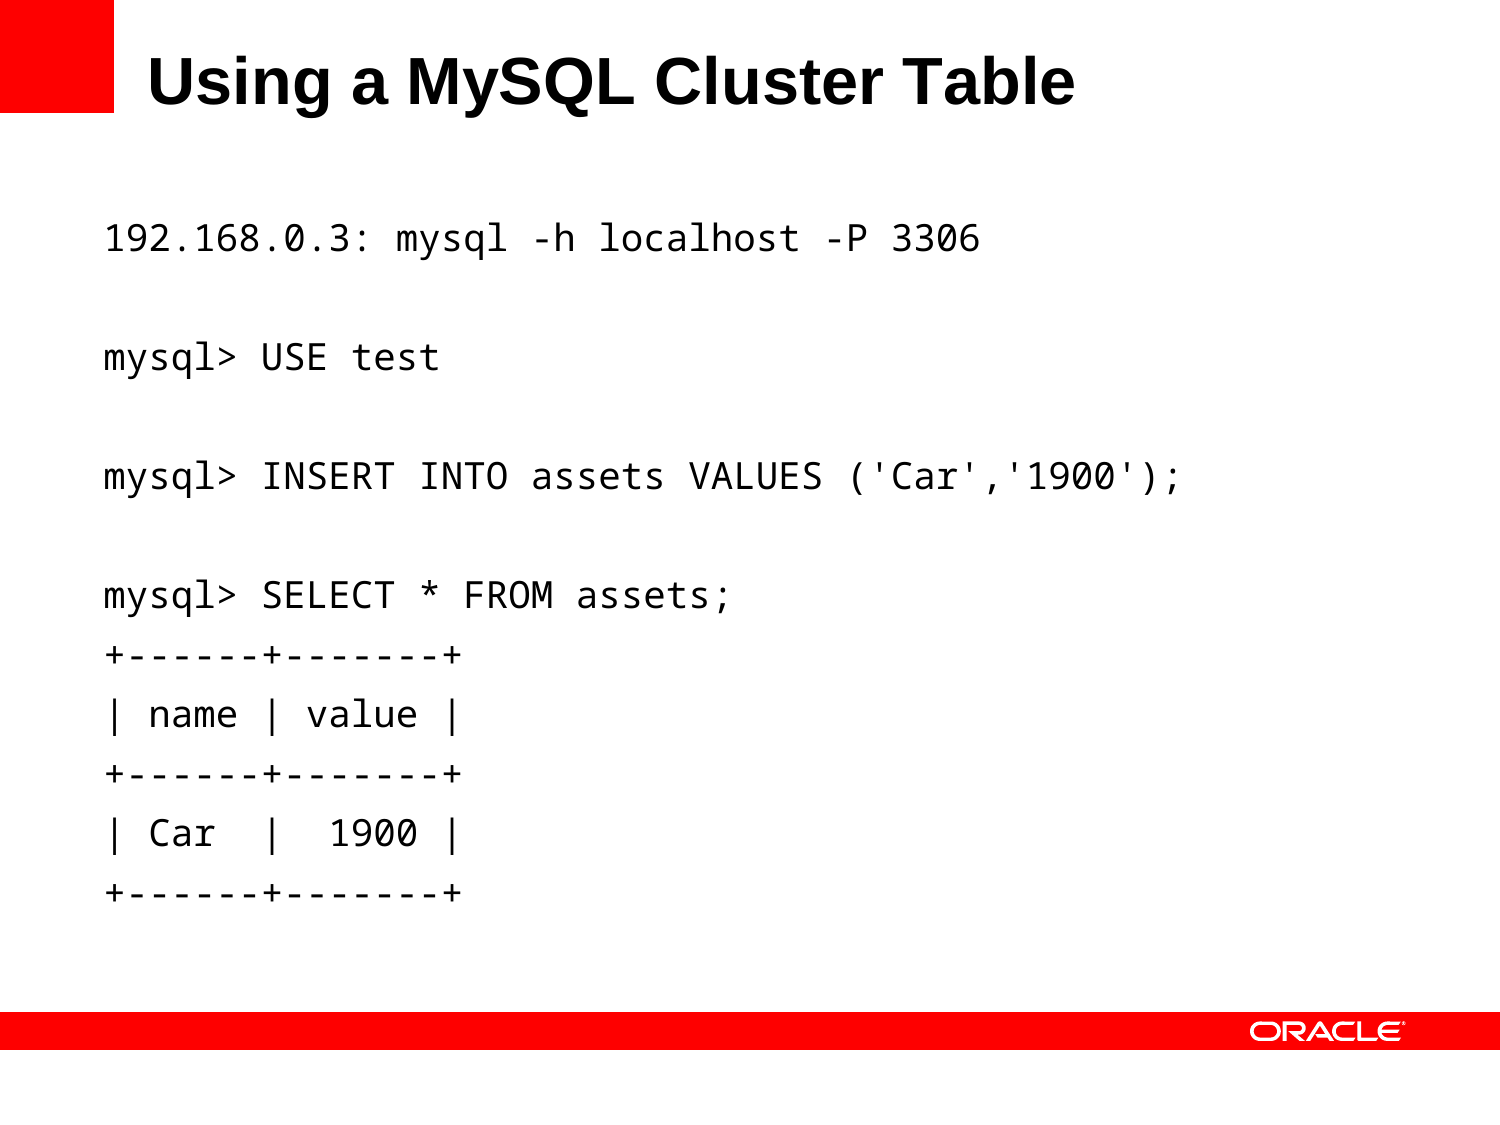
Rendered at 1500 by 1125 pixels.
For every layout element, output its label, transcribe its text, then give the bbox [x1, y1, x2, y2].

title Using a MySQL Cluster Table [147, 8, 1392, 119]
picture [0, 1012, 1500, 1050]
text_box 192.168.0.3: mysql -h localhost -P 3306 mysql> USE test mysql> INSERT INTO assets VALUES ('Car','1900'); mysql> SELECT * FROM assets; +------+-------+ | name | value | +------+-------+ | Car | 1900 | +------+-------+ [88, 206, 1463, 981]
picture [0, 0, 114, 113]
